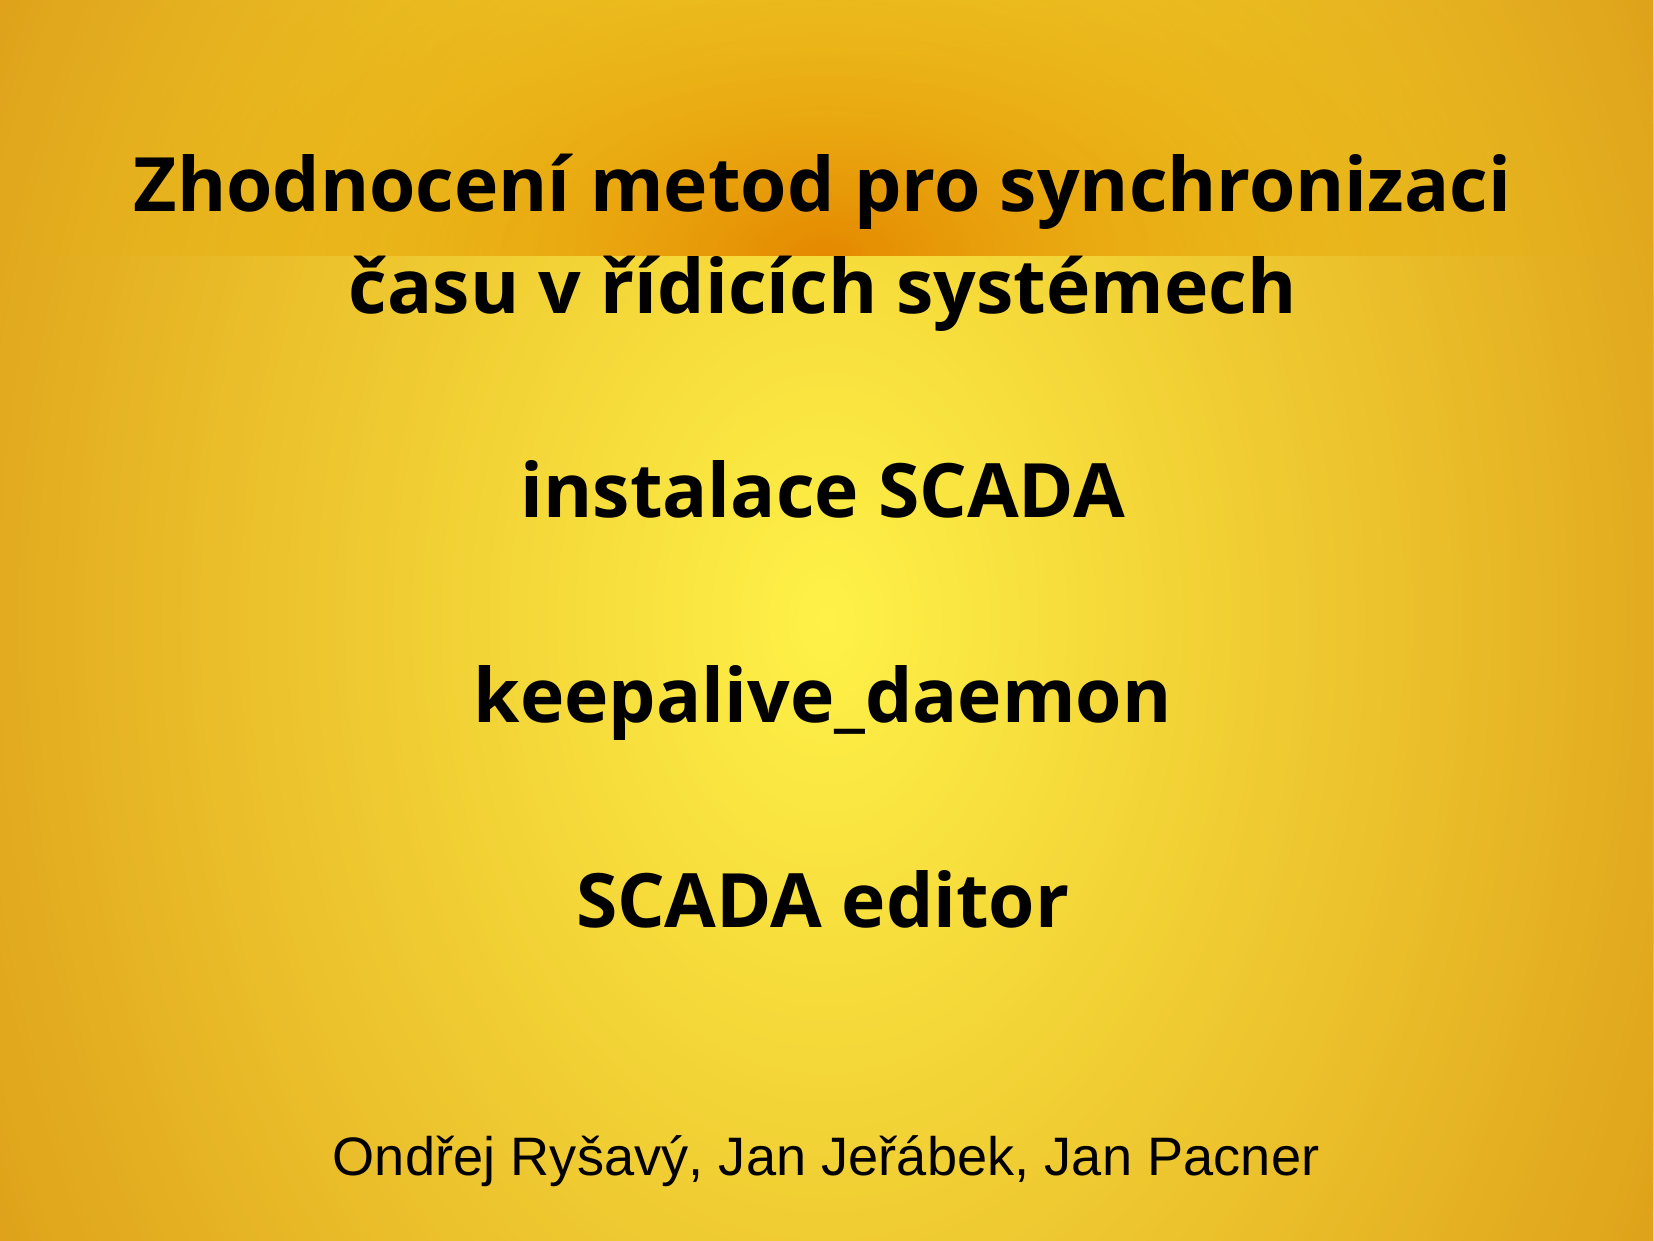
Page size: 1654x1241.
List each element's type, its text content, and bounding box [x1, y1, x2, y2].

title Zhodnocení metod pro synchronizaci času v řídicích systémech instalace SCADA keepalive_daemon SCADA editor [78, 155, 1567, 925]
subtitle Ondřej Ryšavý, Jan Jeřábek, Jan Pacner [134, 1062, 1519, 1241]
